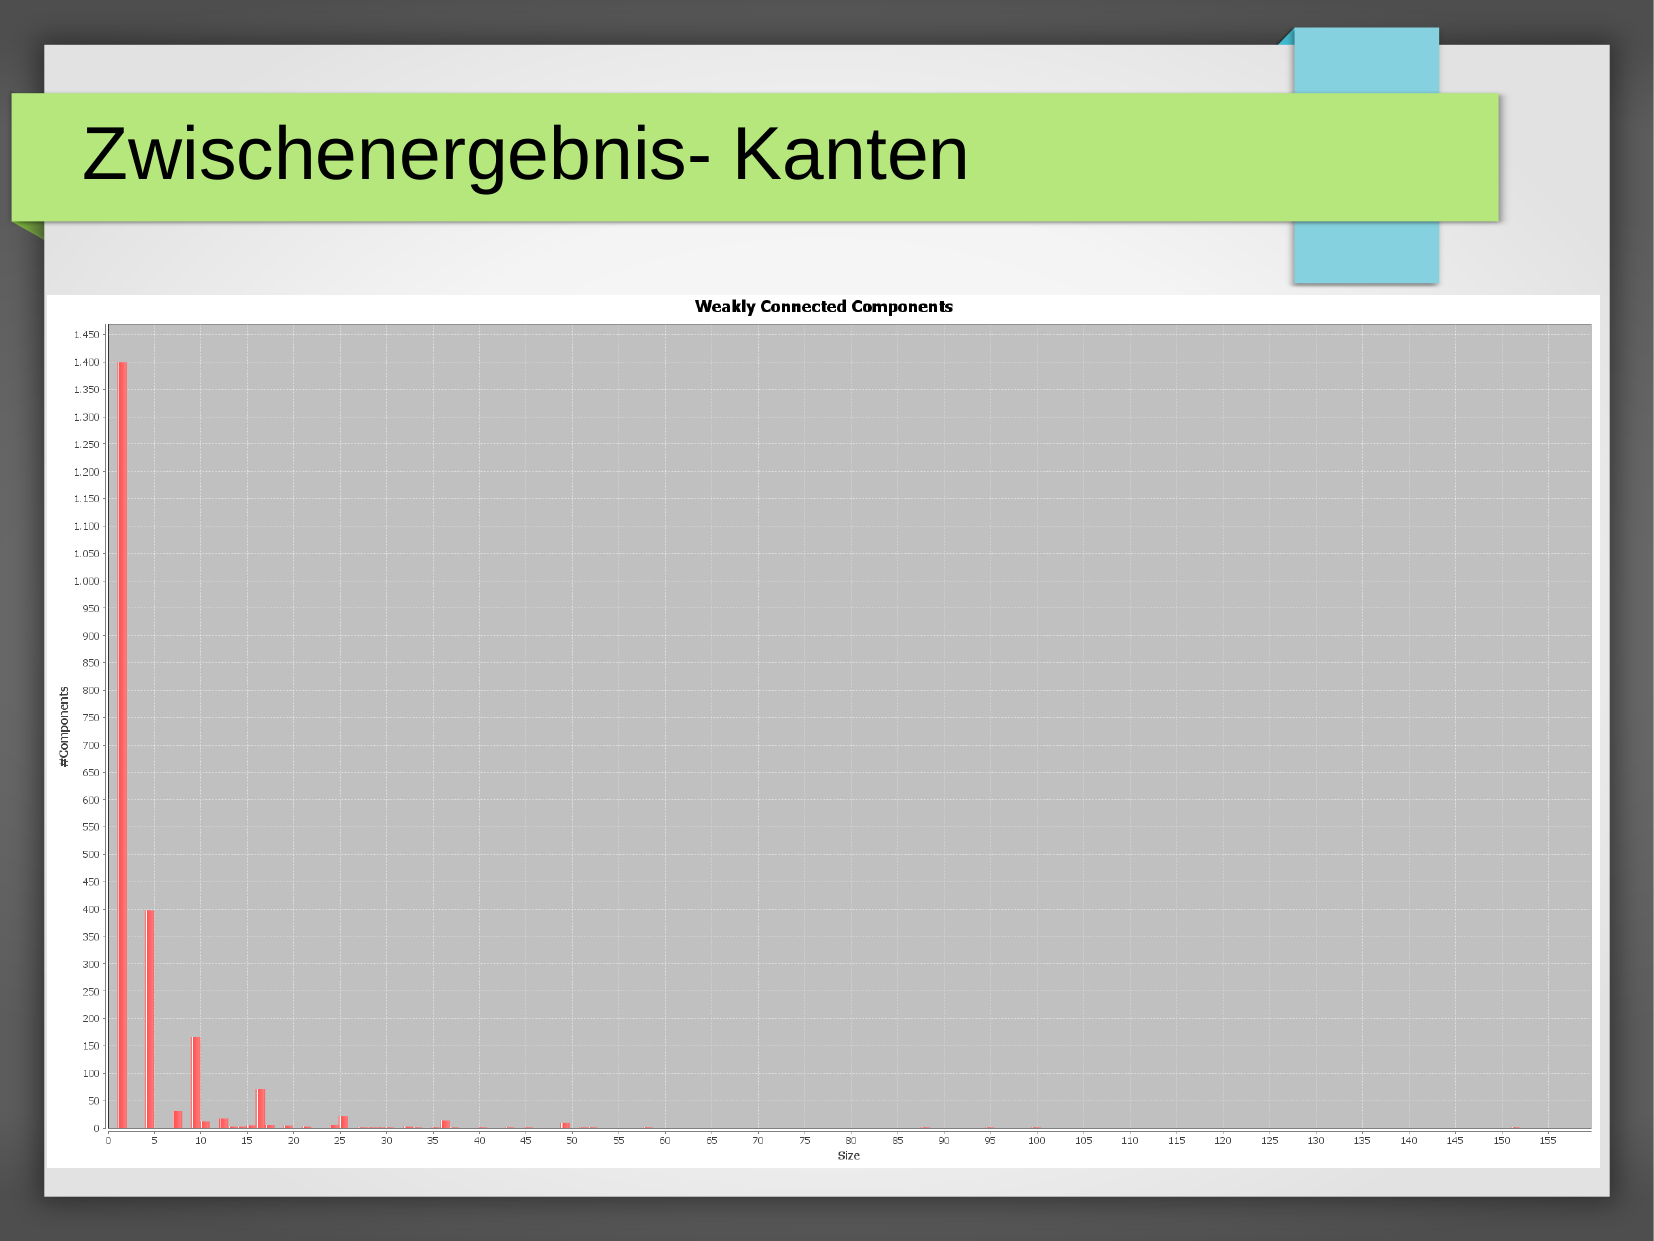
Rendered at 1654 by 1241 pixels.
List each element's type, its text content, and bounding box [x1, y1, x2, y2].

picture [0, 0, 1654, 1241]
title Zwischenergebnis- Kanten [82, 94, 1264, 213]
